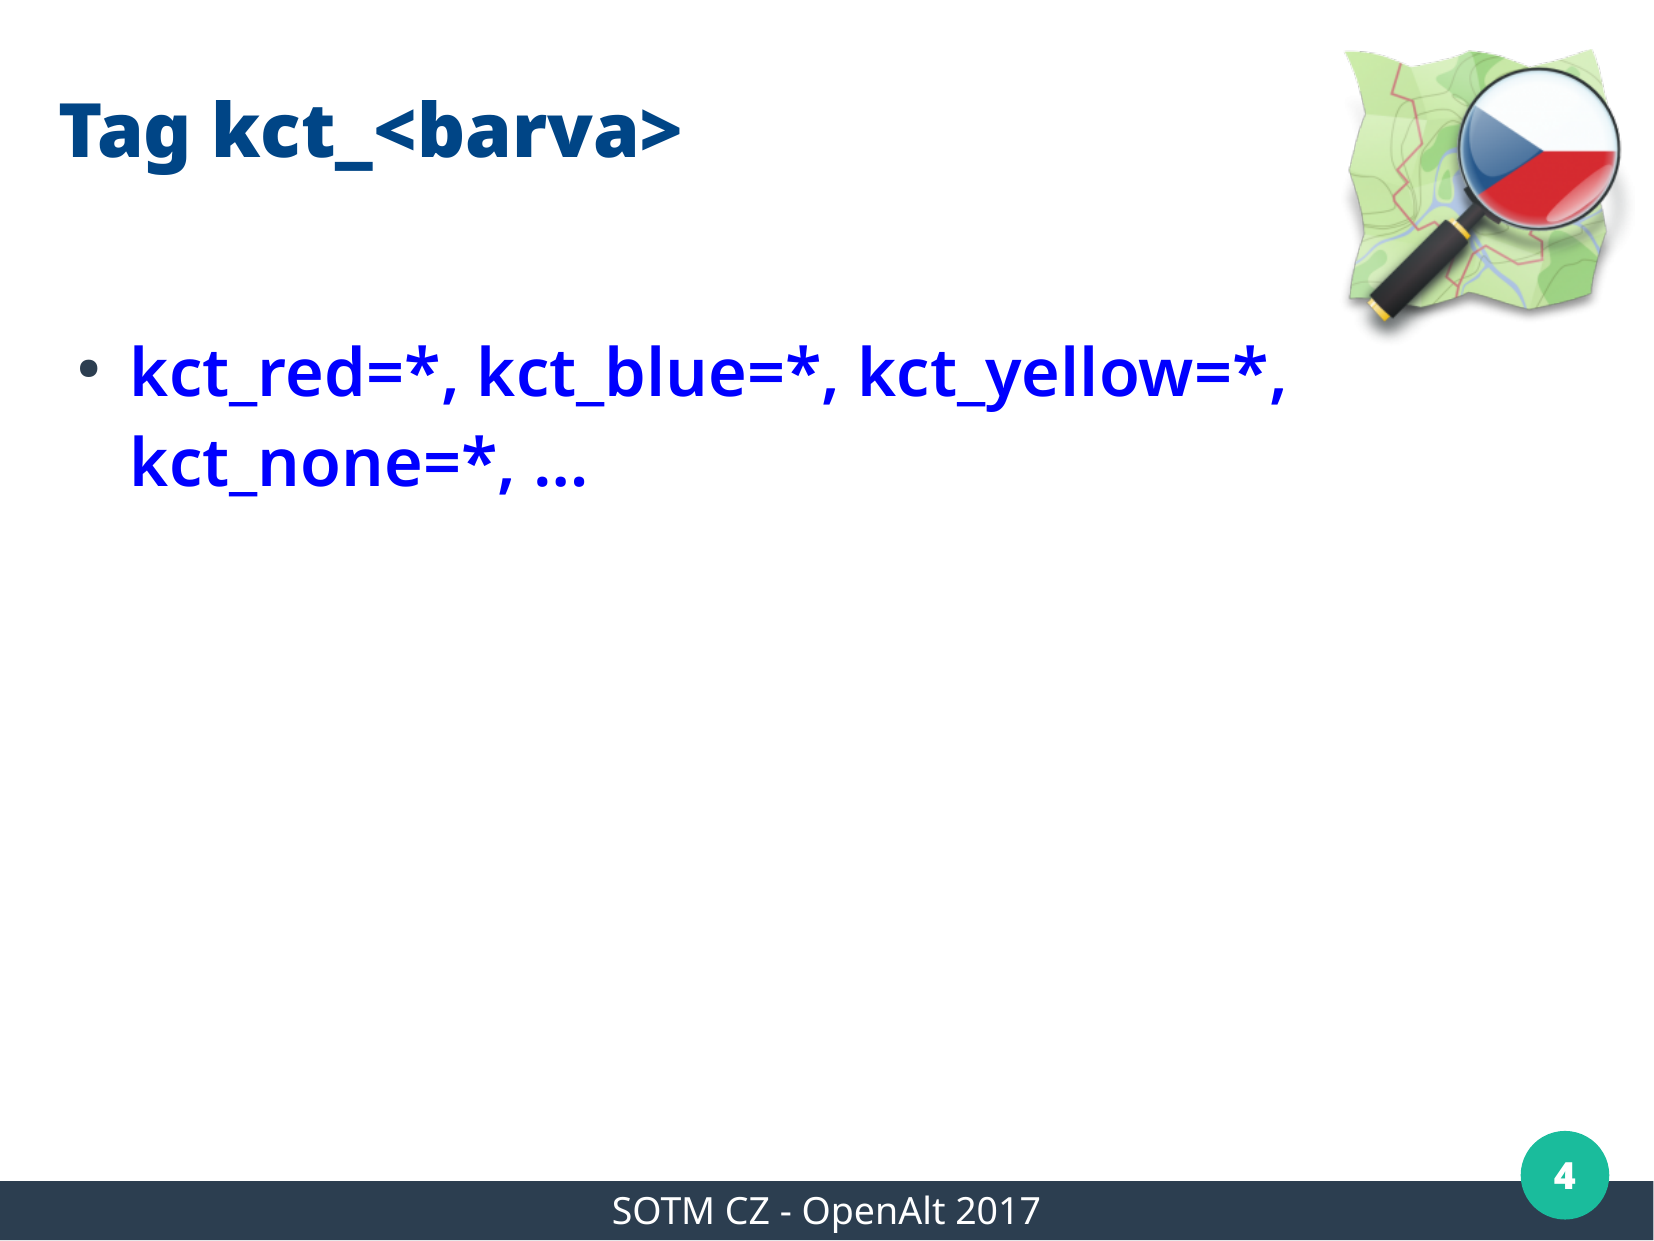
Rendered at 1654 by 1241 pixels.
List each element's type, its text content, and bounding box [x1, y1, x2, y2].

picture [1334, 49, 1635, 350]
title Tag kct_<barva> [59, 49, 1347, 207]
list kct_red=*, kct_blue=*, kct_yellow=*, kct_none=*, … [59, 324, 1595, 1152]
